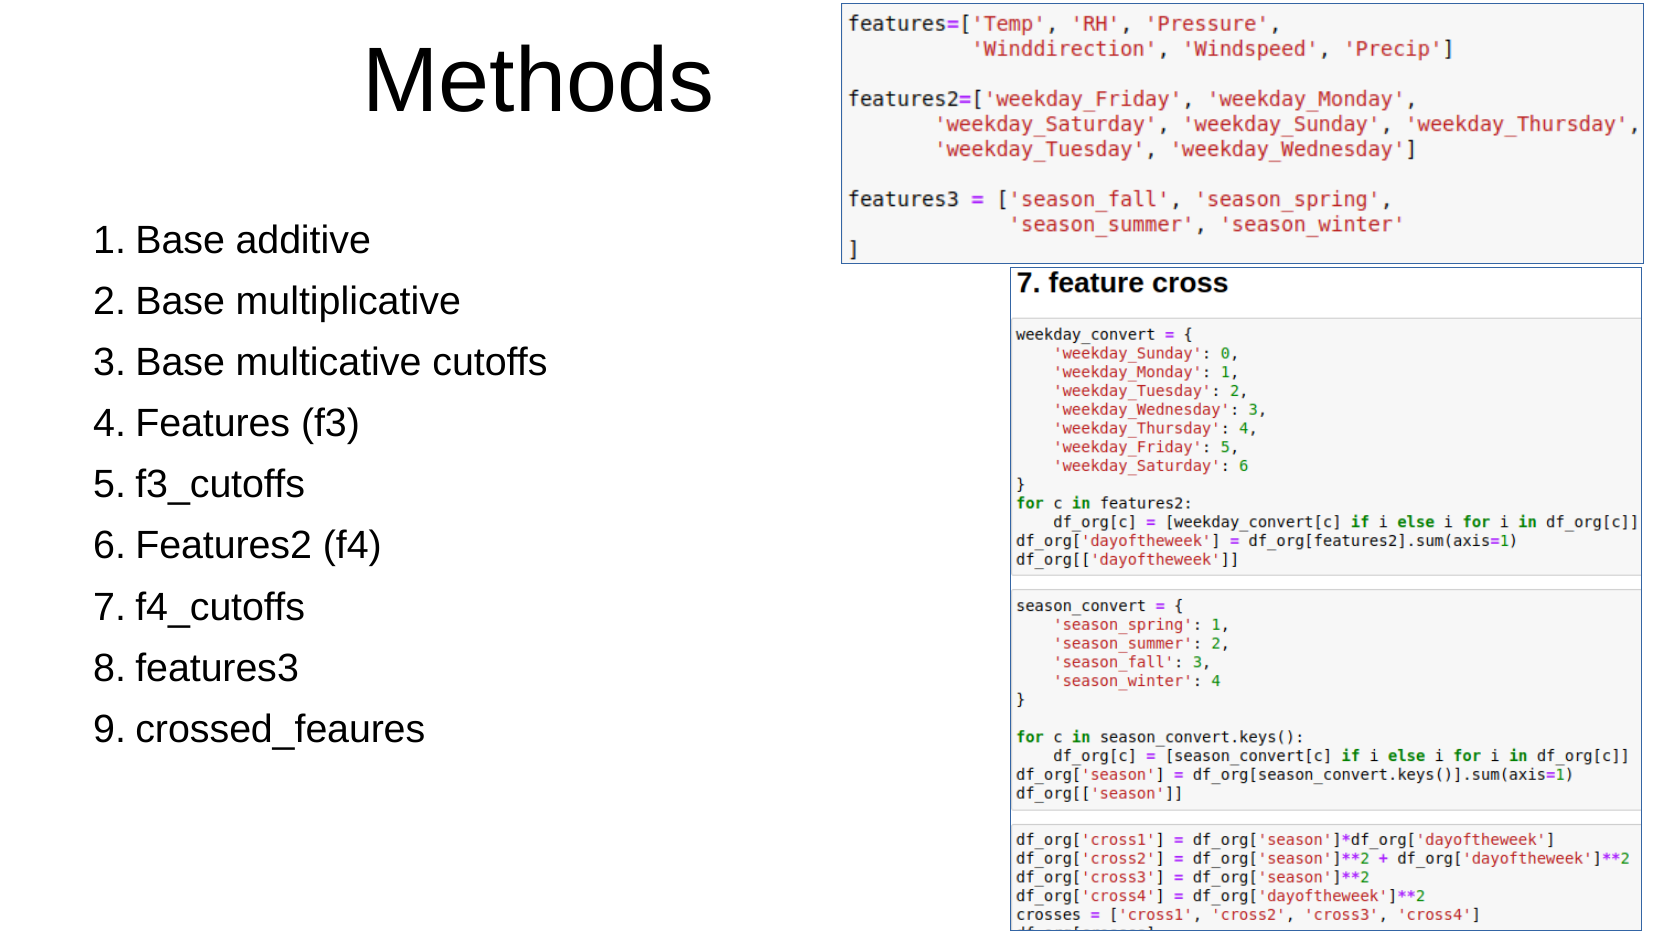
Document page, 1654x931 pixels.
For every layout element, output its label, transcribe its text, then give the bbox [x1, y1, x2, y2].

list Base additive Base multiplicative Base multicative cutoffs Features (f3) f3_cutoffs Features2 (f4) f4_cutoffs features3 crossed_feaures [82, 217, 1571, 758]
picture [841, 3, 1644, 264]
picture [1010, 267, 1642, 931]
title Methods [41, 9, 841, 151]
